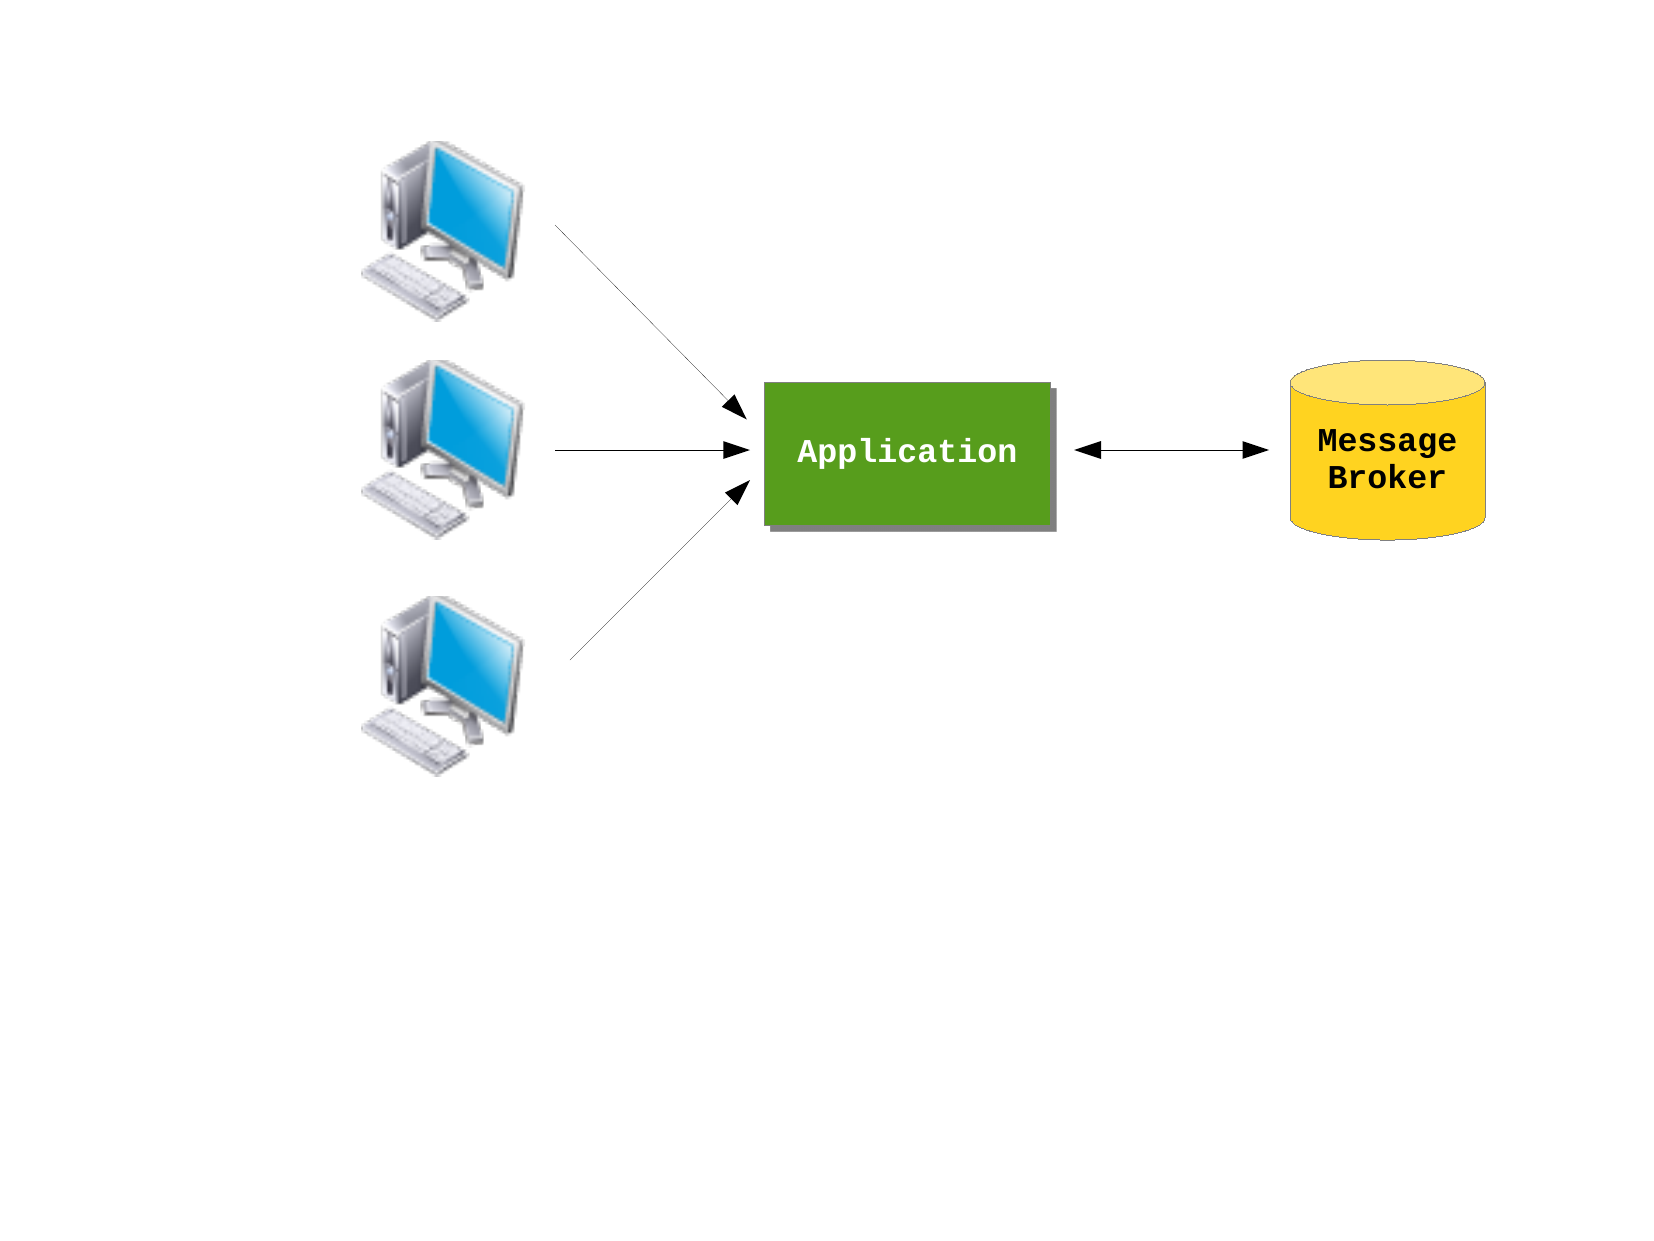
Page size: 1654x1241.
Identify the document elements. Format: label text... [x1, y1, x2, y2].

picture [360, 141, 526, 322]
text_box Application [764, 382, 1051, 526]
picture [360, 596, 526, 777]
text_box Message Broker [1290, 383, 1486, 541]
picture [360, 360, 526, 541]
